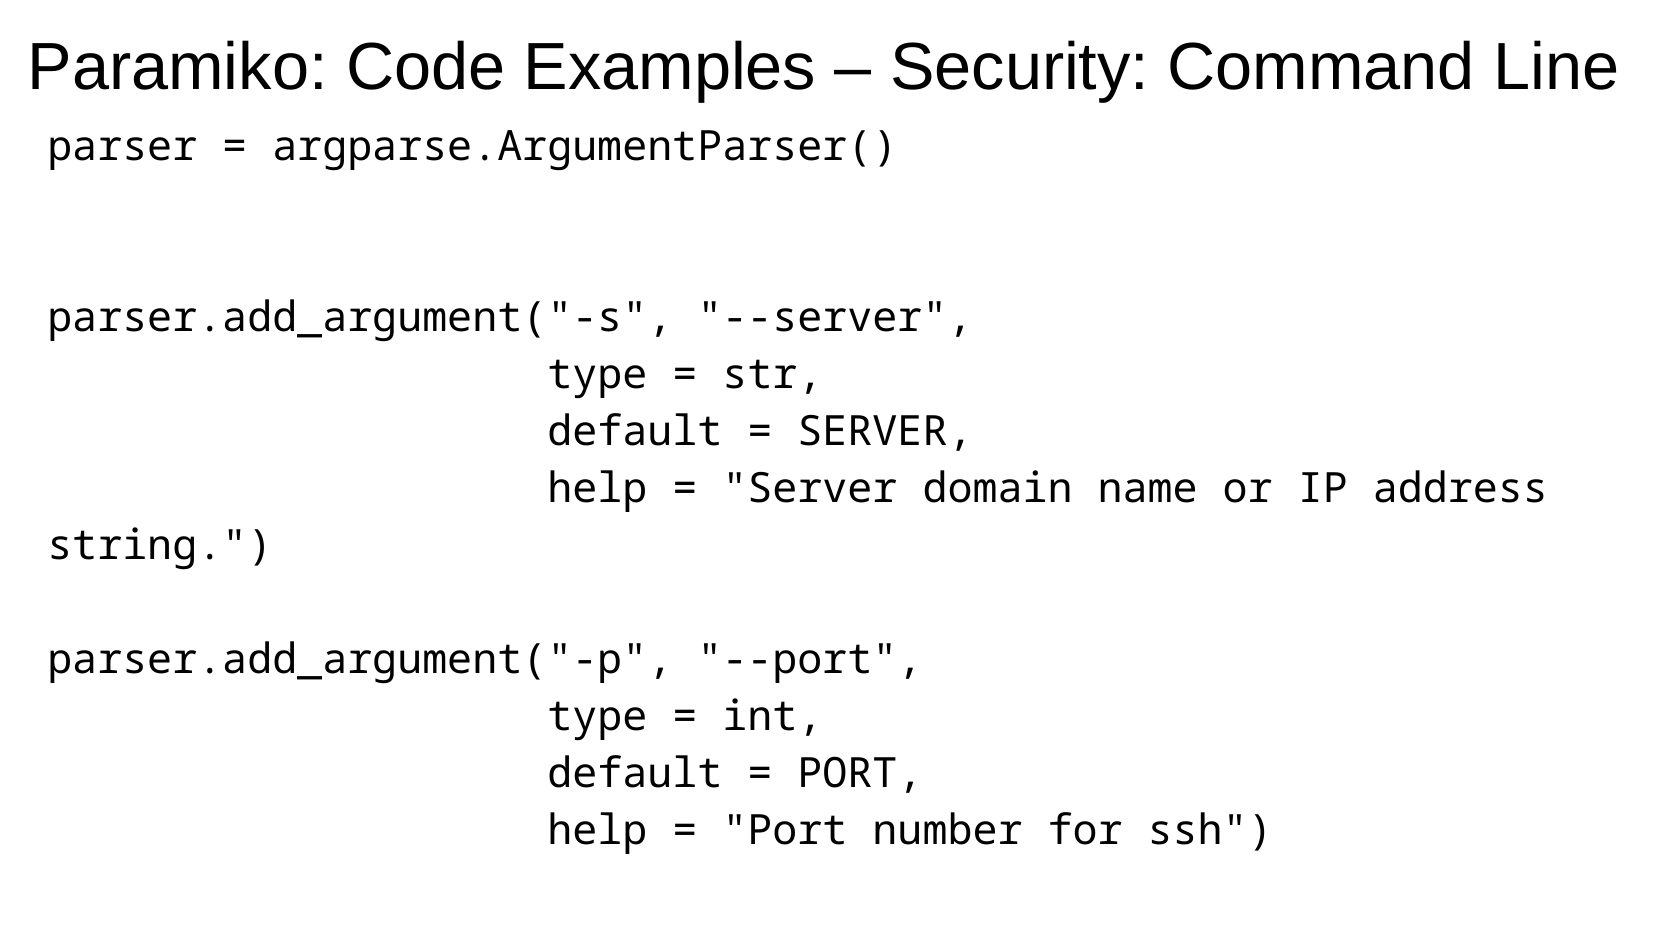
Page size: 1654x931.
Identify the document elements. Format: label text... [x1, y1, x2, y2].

title Paramiko: Code Examples – Security: Command Line [27, 0, 1654, 142]
subtitle parser = argparse.ArgumentParser() parser.add_argument("-s", "--server", type = str, default = SERVER, help = "Server domain name or IP address string.") parser.add_argument("-p", "--port", type = int, default = PORT, help = "Port number for ssh") Etc... $ python paramiko_demo.py -s 1.2.3.4 -p 22 -u admin -p my_pass [47, 116, 1619, 910]
